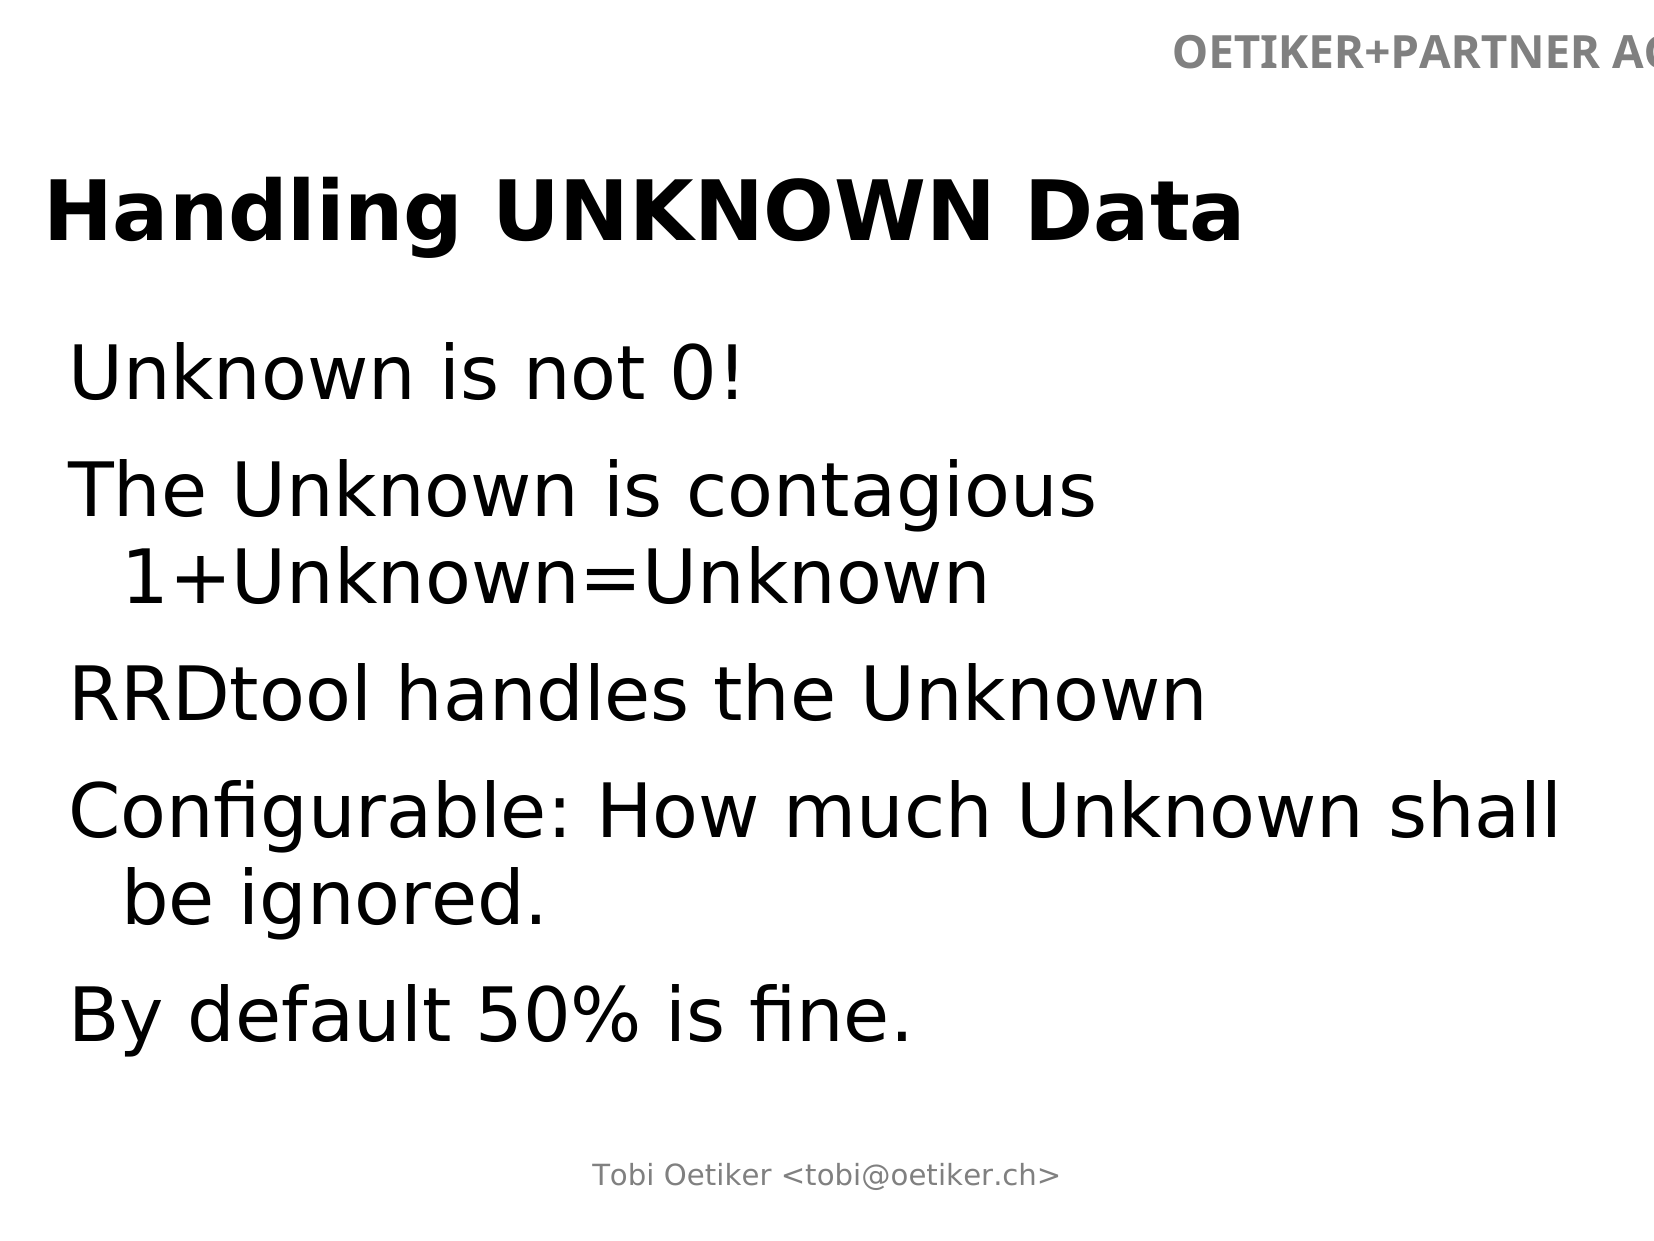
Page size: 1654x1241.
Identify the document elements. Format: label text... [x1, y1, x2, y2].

list Unknown is not 0! The Unknown is contagious 1+Unknown=Unknown RRDtool handles the Unknown Configurable: How much Unknown shall be ignored. By default 50% is fine. [50, 329, 1571, 1099]
title Handling UNKNOWN Data [43, 137, 1581, 287]
